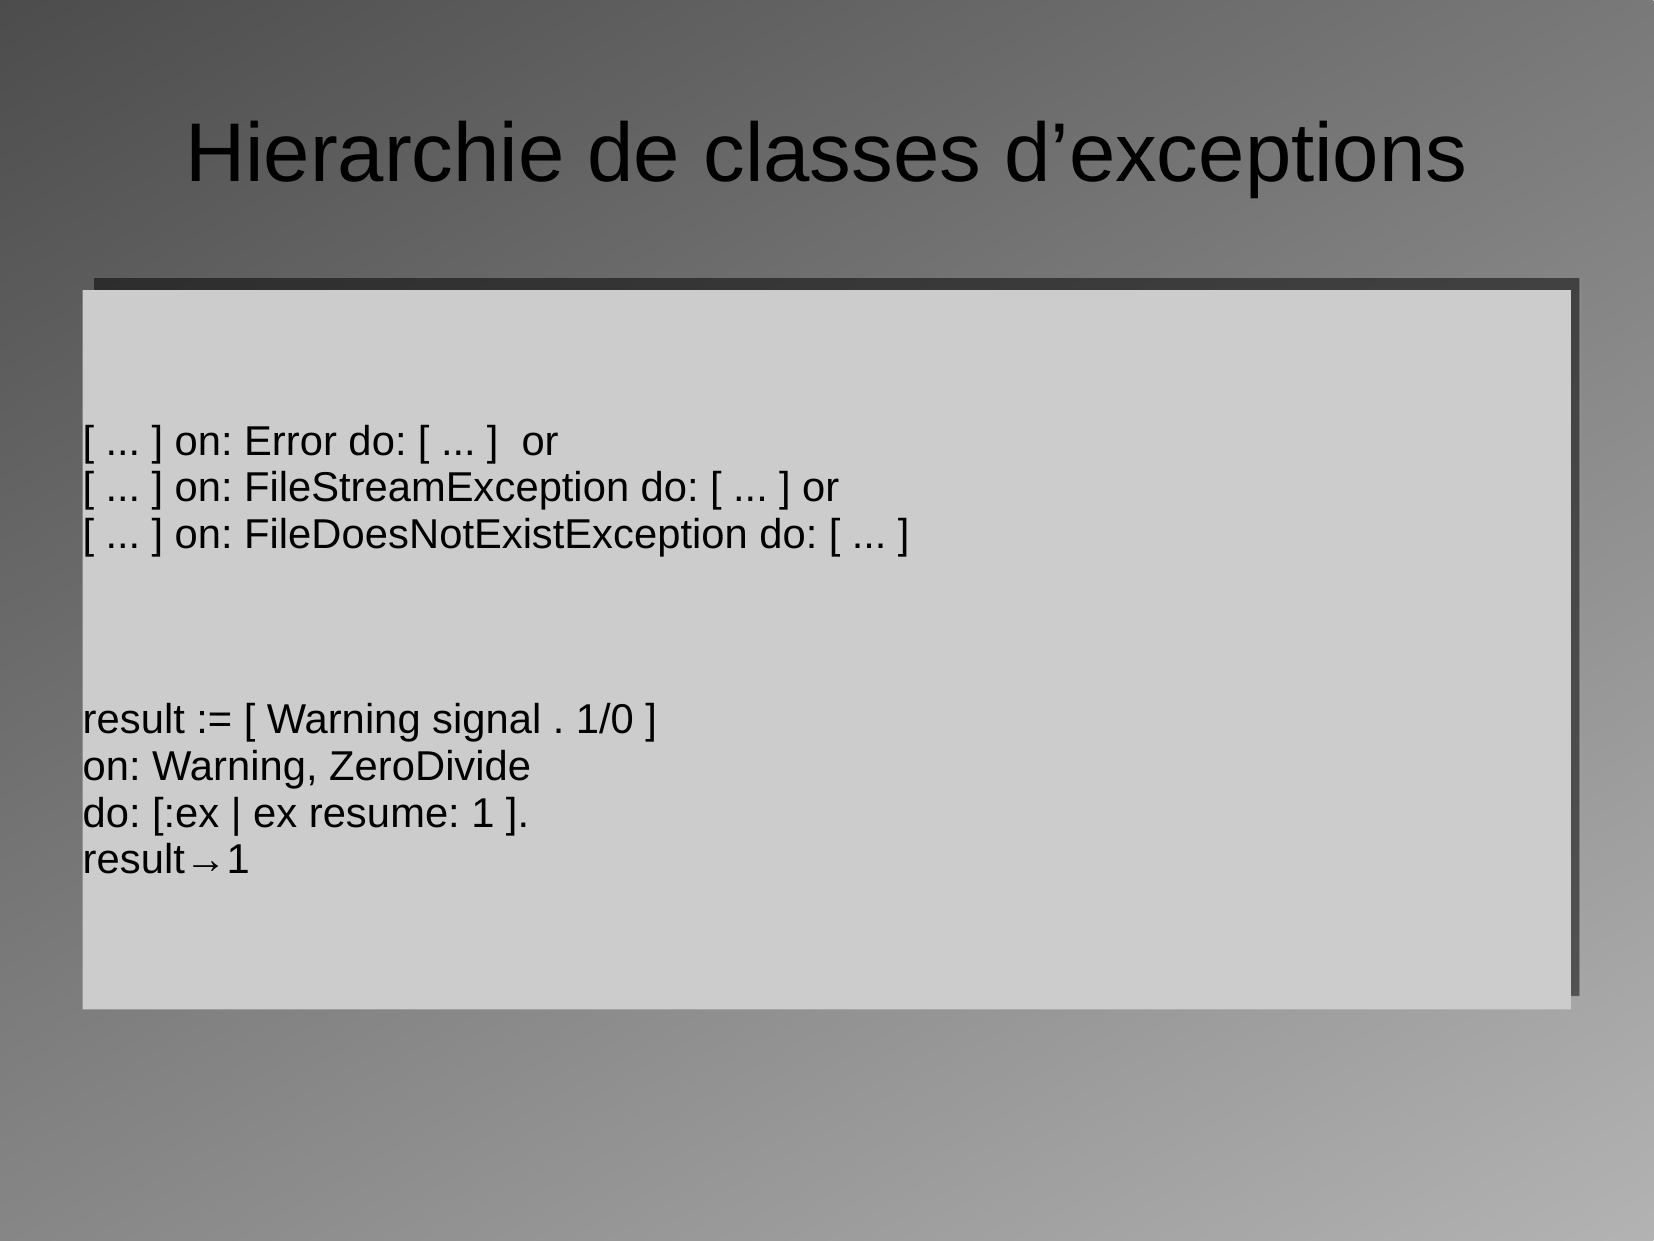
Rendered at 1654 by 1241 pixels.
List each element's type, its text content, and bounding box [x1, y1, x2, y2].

subtitle [ ... ] on: Error do: [ ... ] or [ ... ] on: FileStreamException do: [ ... ] or [ ... ] on: FileDoesNotExistException do: [ ... ] result := [ Warning signal . 1/0 ] on: Warning, ZeroDivide do: [:ex | ex resume: 1 ]. result→1 [82, 290, 1571, 1010]
title Hierarchie de classes d’exceptions [82, 49, 1571, 257]
